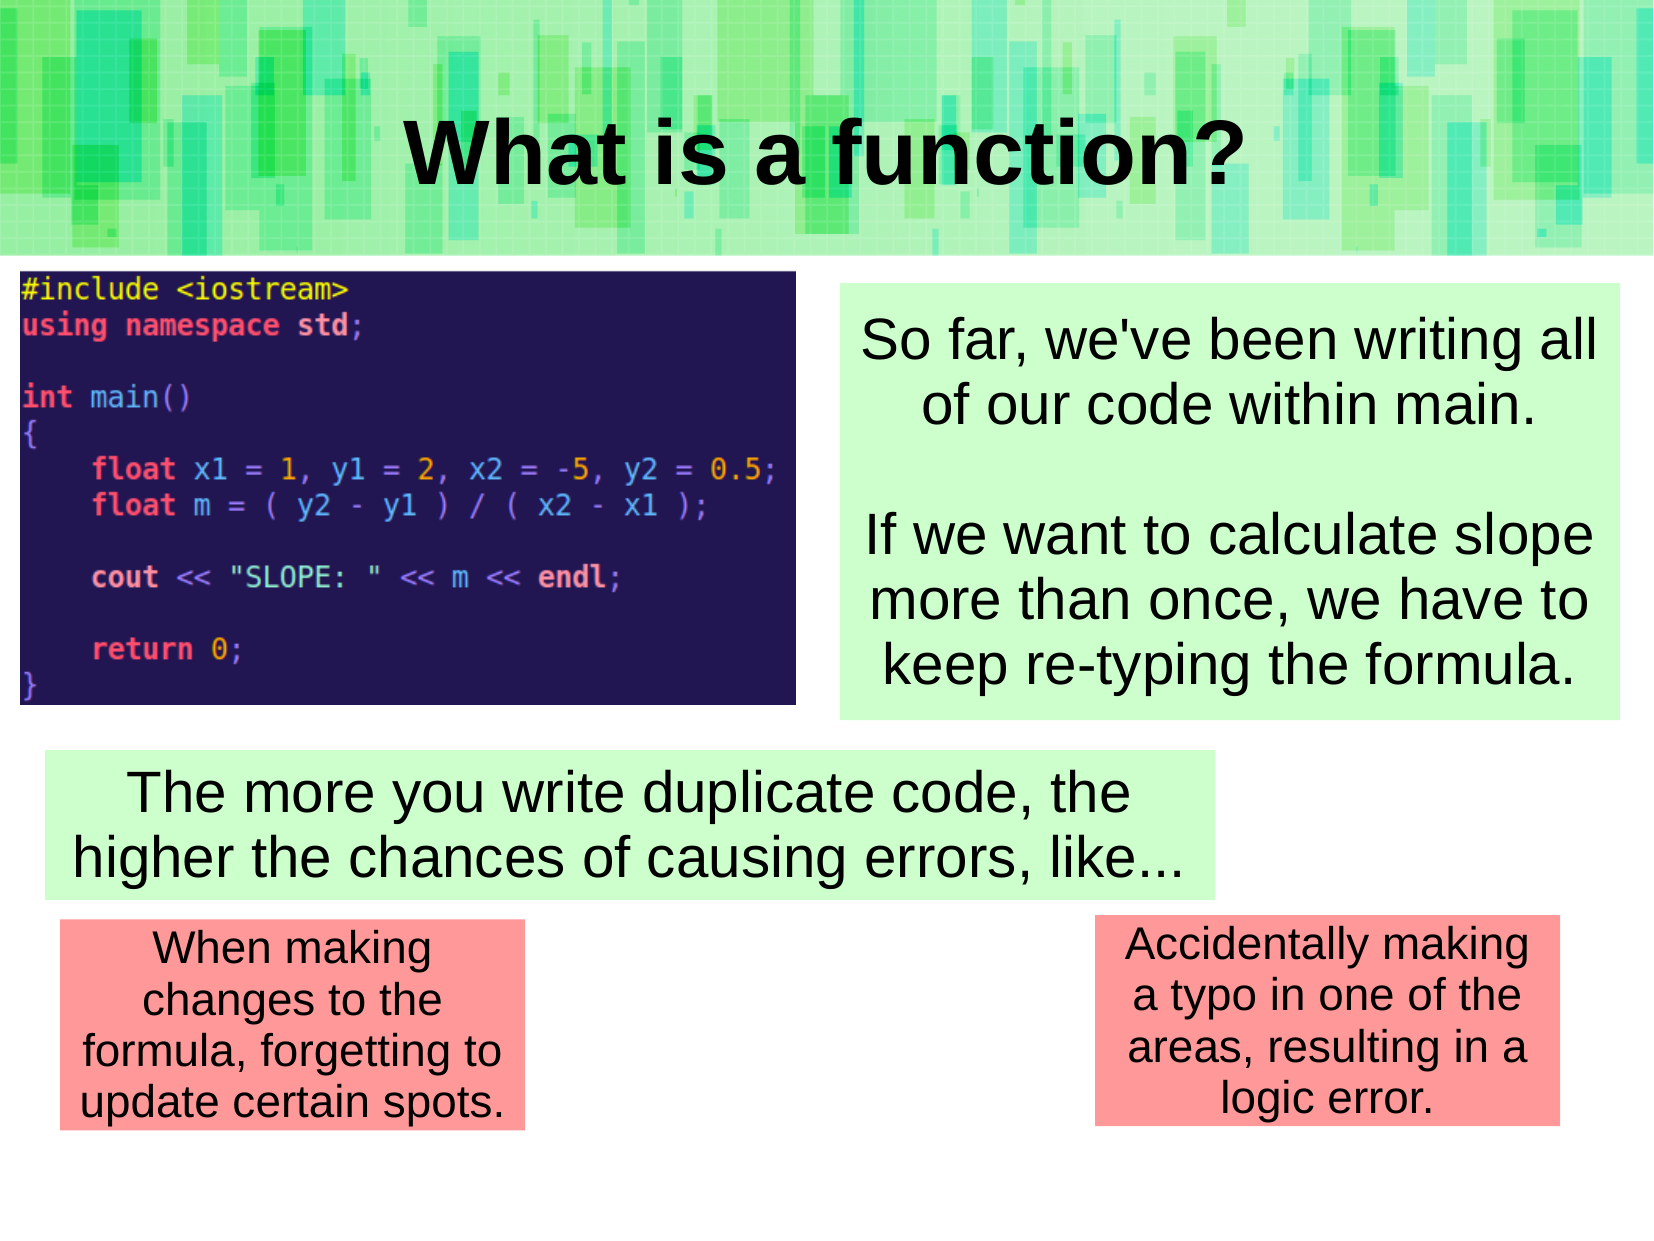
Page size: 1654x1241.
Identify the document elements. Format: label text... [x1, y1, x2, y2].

text_box When making changes to the formula, forgetting to update certain spots. [60, 919, 526, 1131]
text_box So far, we've been writing all of our code within main. If we want to calculate slope more than once, we have to keep re-typing the formula. [840, 283, 1621, 721]
text_box Accidentally making a typo in one of the areas, resulting in a logic error. [1095, 915, 1561, 1127]
text_box The more you write duplicate code, the higher the chances of causing errors, like... [45, 750, 1216, 901]
title What is a function? [82, 49, 1571, 257]
picture [0, 0, 1654, 1241]
